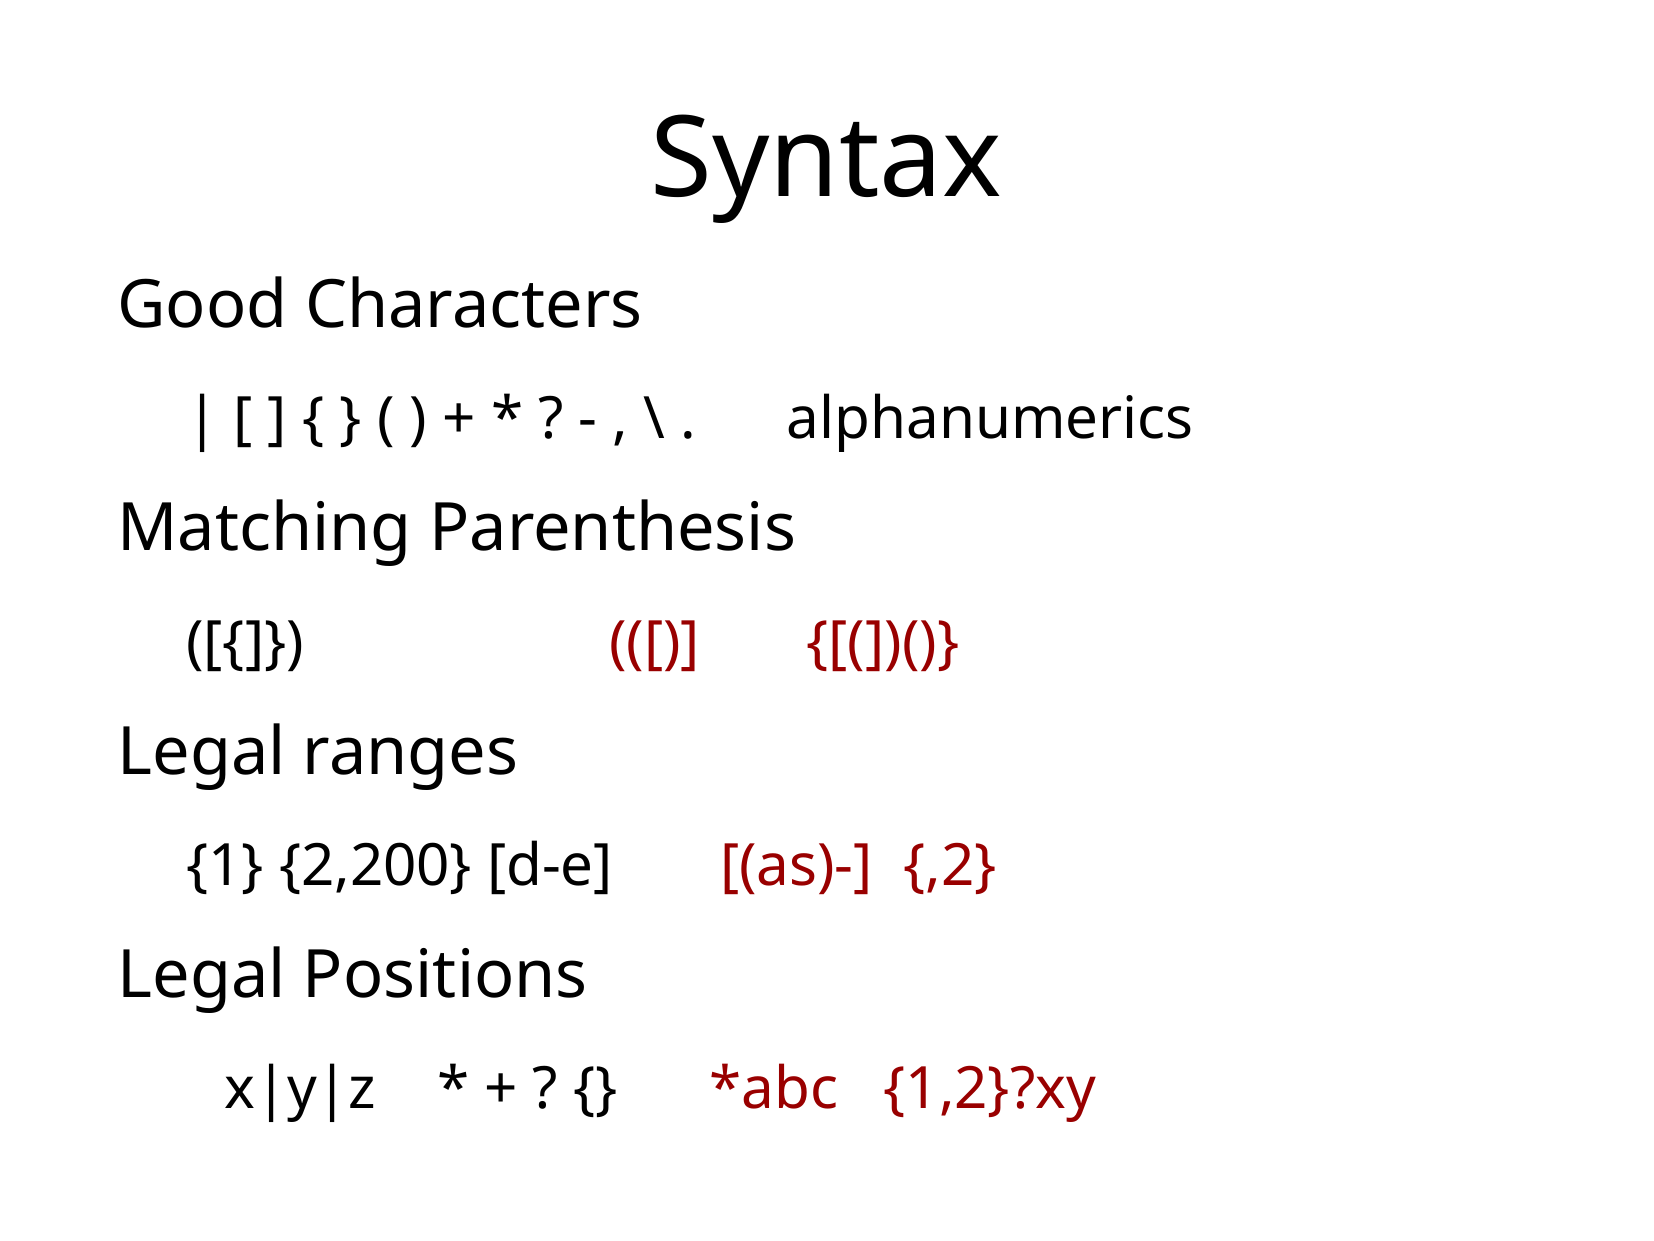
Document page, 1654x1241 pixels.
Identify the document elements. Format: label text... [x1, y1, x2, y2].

list Good Characters | [ ] { } ( ) + * ? - , \ . alphanumerics Matching Parenthesis ([{]}) (([)] {[(])()} Legal ranges {1} {2,200} [d-e] [(as)-] {,2} Legal Positions x|y|z * + ? {} *abc {1,2}?xy [82, 256, 1571, 1171]
title Syntax [82, 49, 1571, 256]
